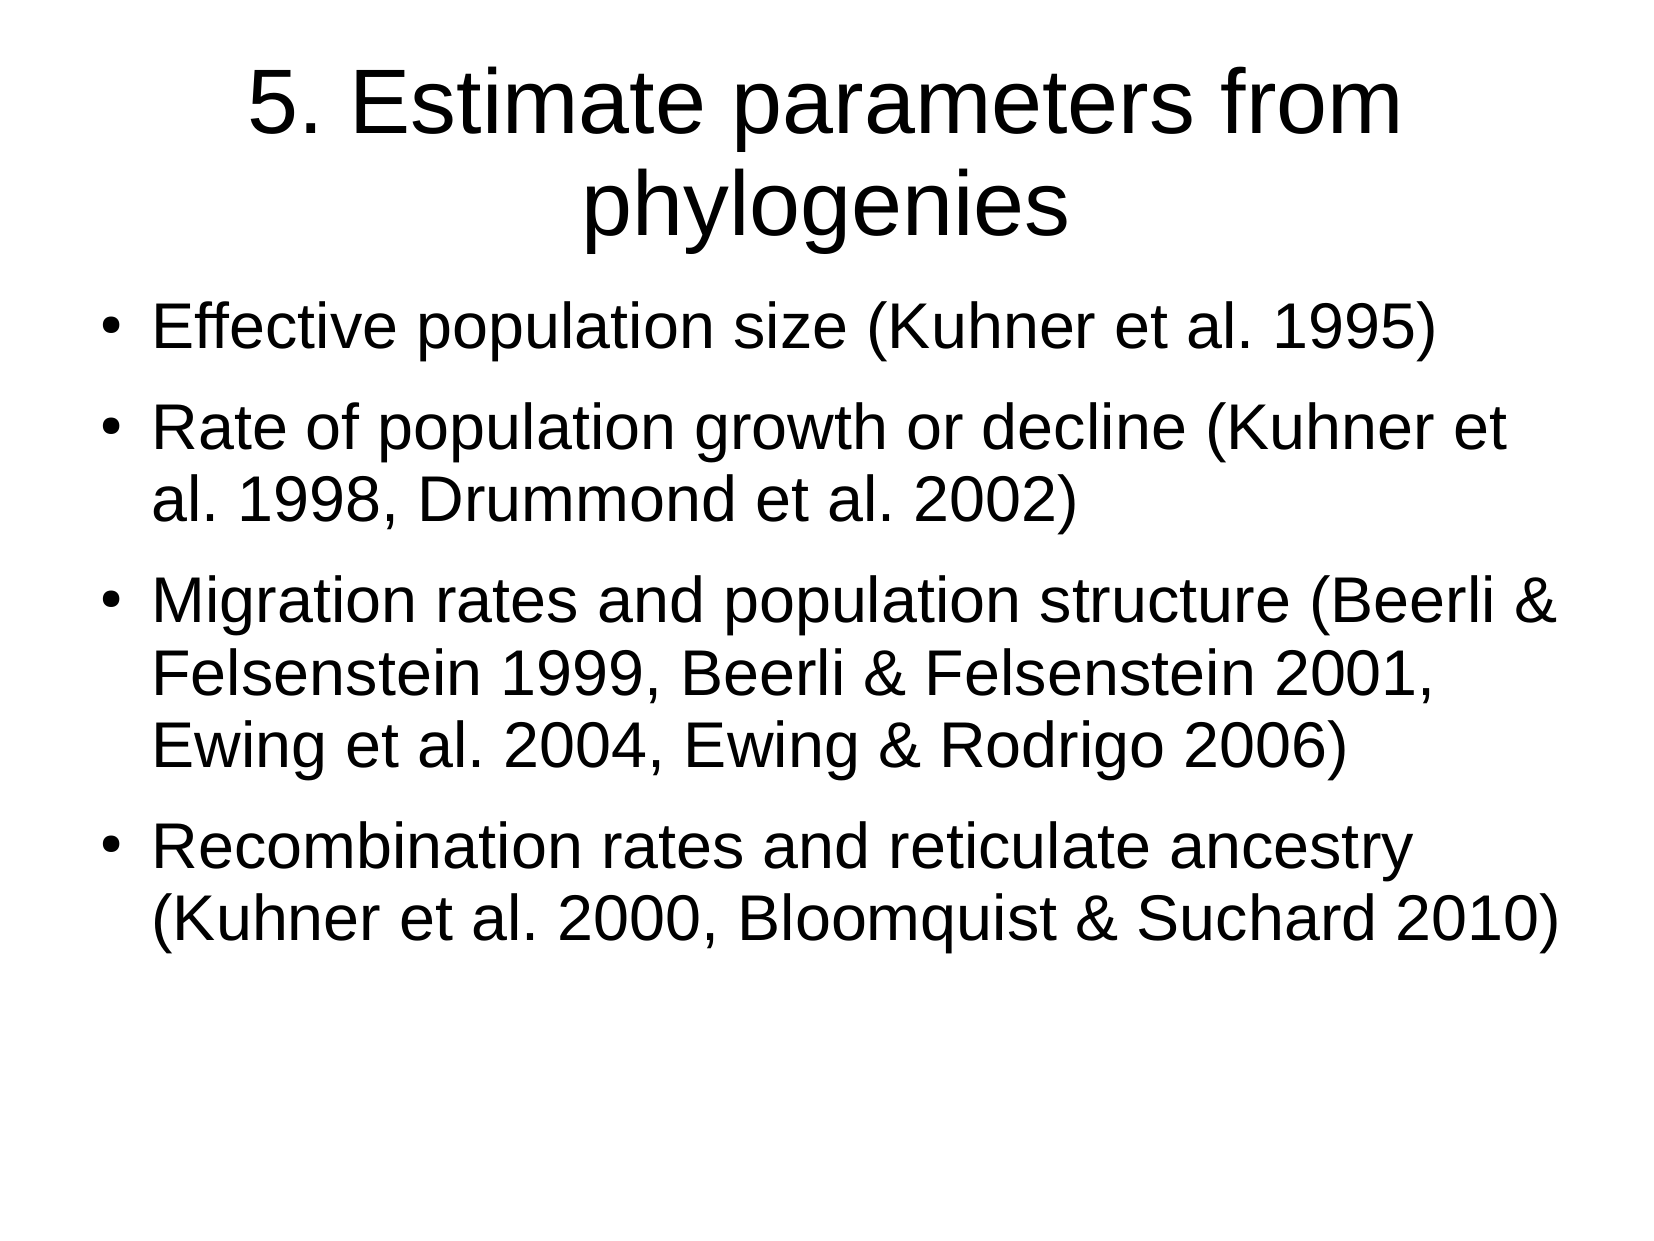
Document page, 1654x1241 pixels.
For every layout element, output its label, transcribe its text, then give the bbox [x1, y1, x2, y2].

title 5. Estimate parameters from phylogenies [82, 49, 1571, 257]
list Effective population size (Kuhner et al. 1995) Rate of population growth or decline (Kuhner et al. 1998, Drummond et al. 2002) Migration rates and population structure (Beerli & Felsenstein 1999, Beerli & Felsenstein 2001, Ewing et al. 2004, Ewing & Rodrigo 2006) Recombination rates and reticulate ancestry (Kuhner et al. 2000, Bloomquist & Suchard 2010) [82, 290, 1571, 1010]
